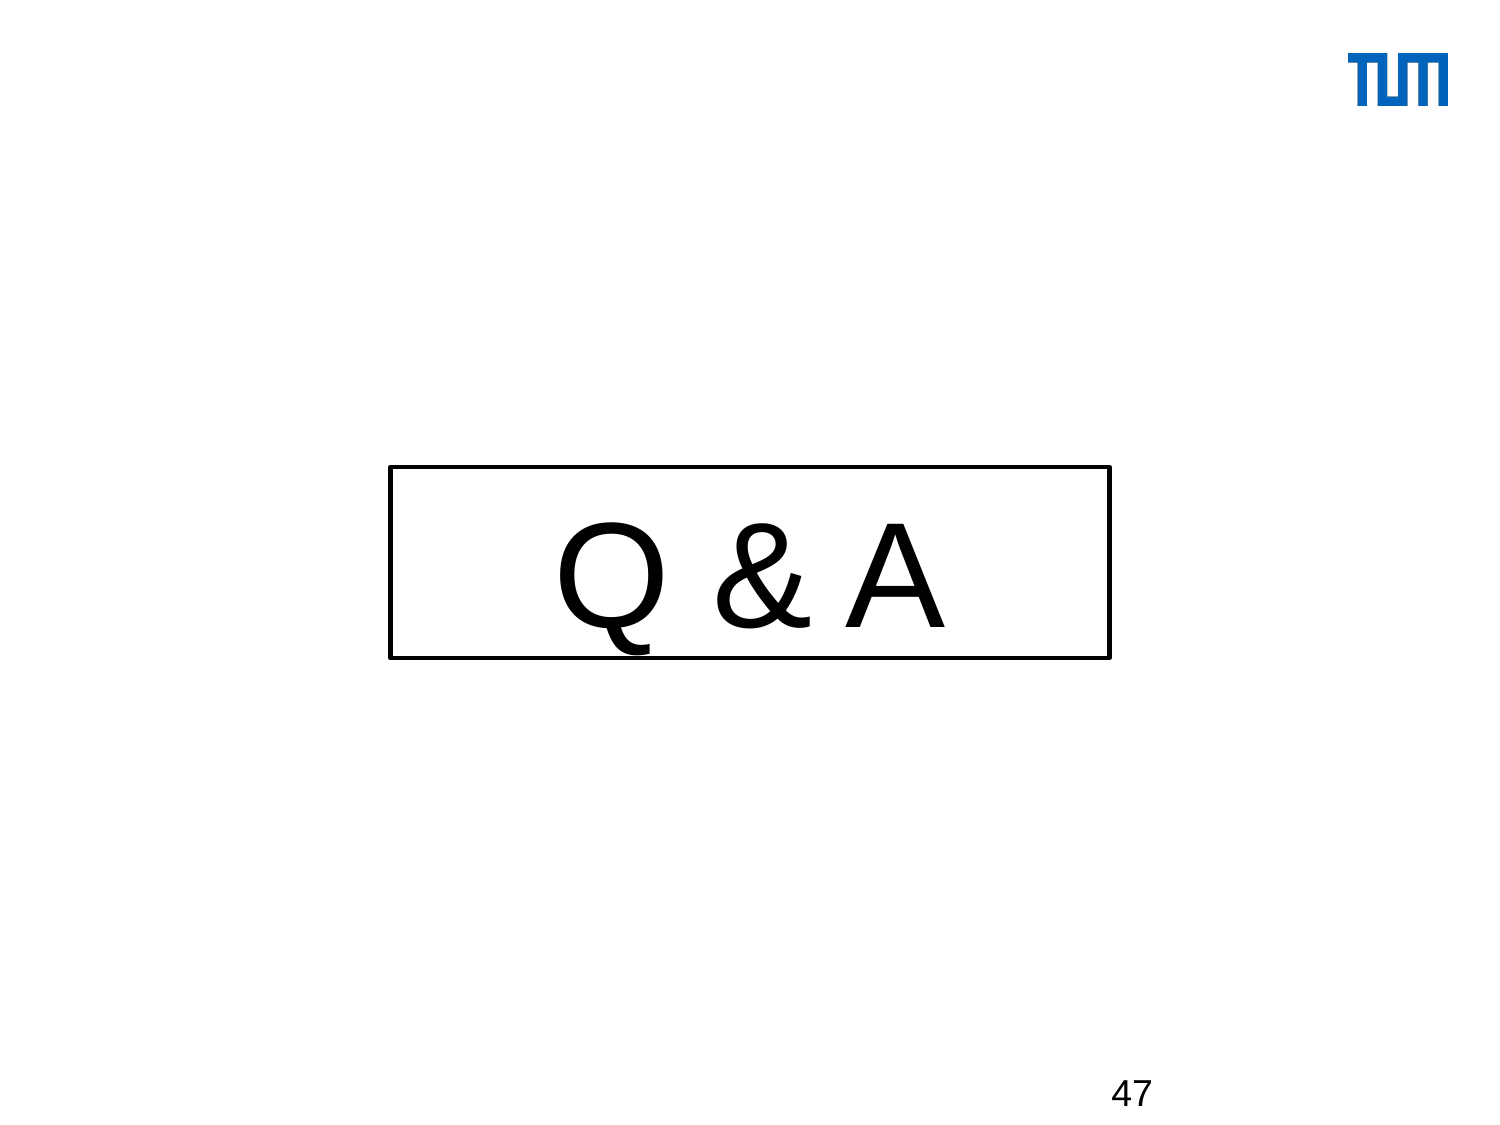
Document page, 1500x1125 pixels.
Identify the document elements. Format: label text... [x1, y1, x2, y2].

picture [1348, 53, 1448, 106]
text_box <number> [1111, 1061, 1448, 1122]
text_box Q & A [390, 467, 1110, 658]
